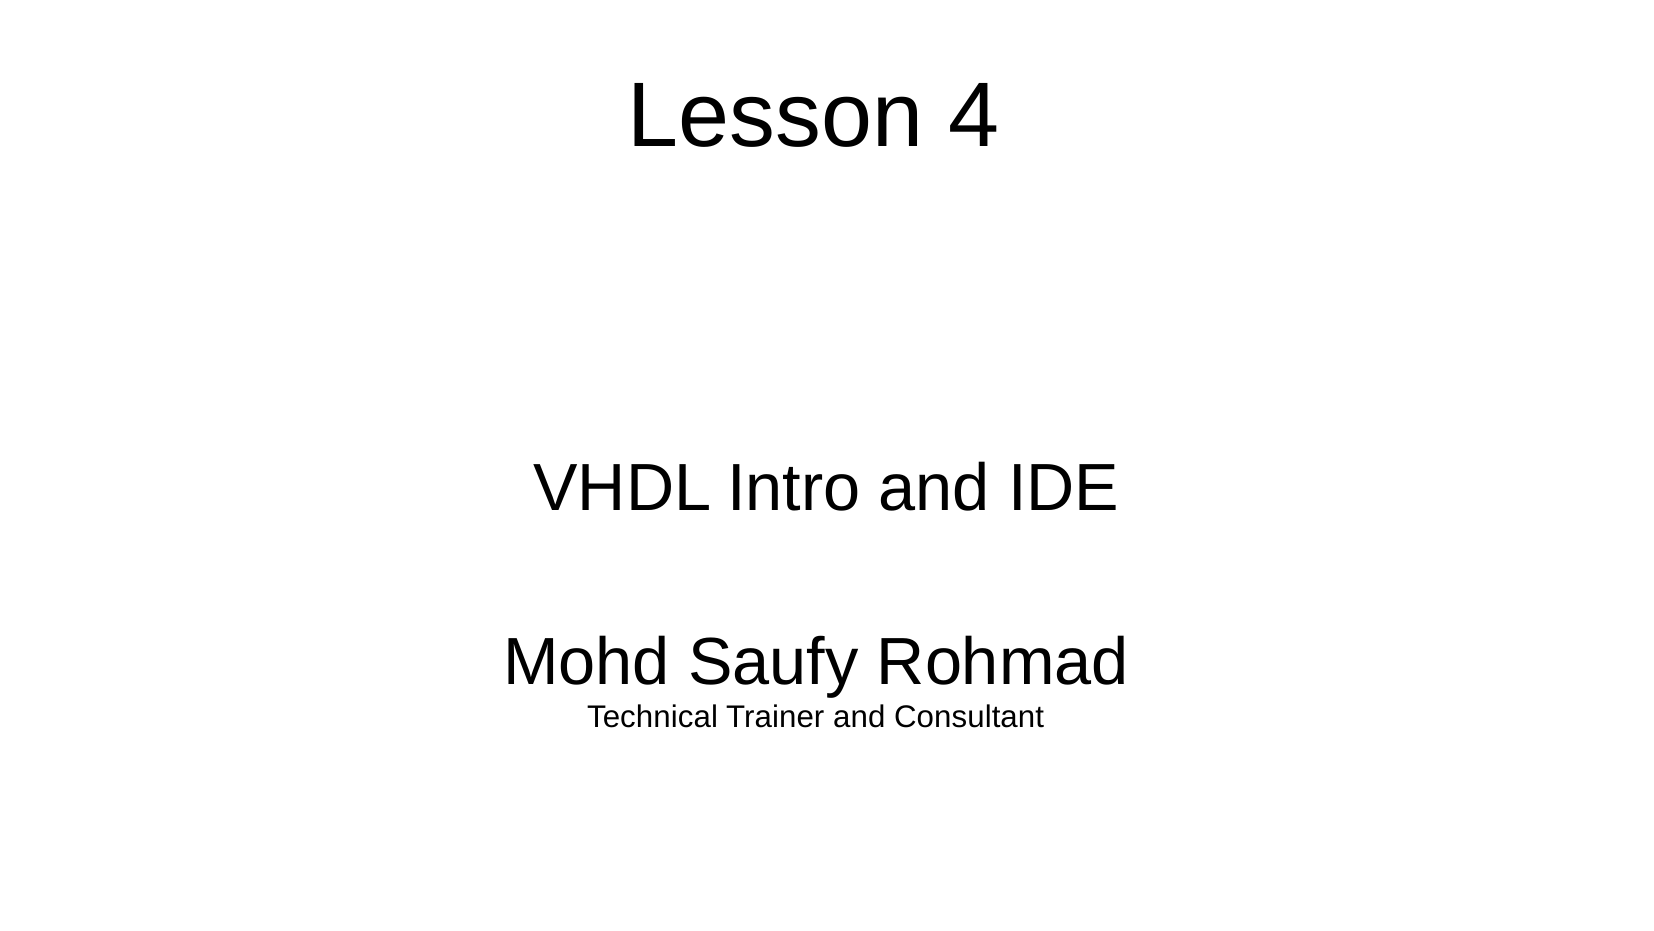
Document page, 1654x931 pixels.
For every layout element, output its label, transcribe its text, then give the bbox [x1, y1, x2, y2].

subtitle VHDL Intro and IDE [82, 217, 1571, 758]
title Lesson 4 [82, 37, 1571, 193]
text_box Mohd Saufy Rohmad Technical Trainer and Consultant [71, 615, 1561, 743]
